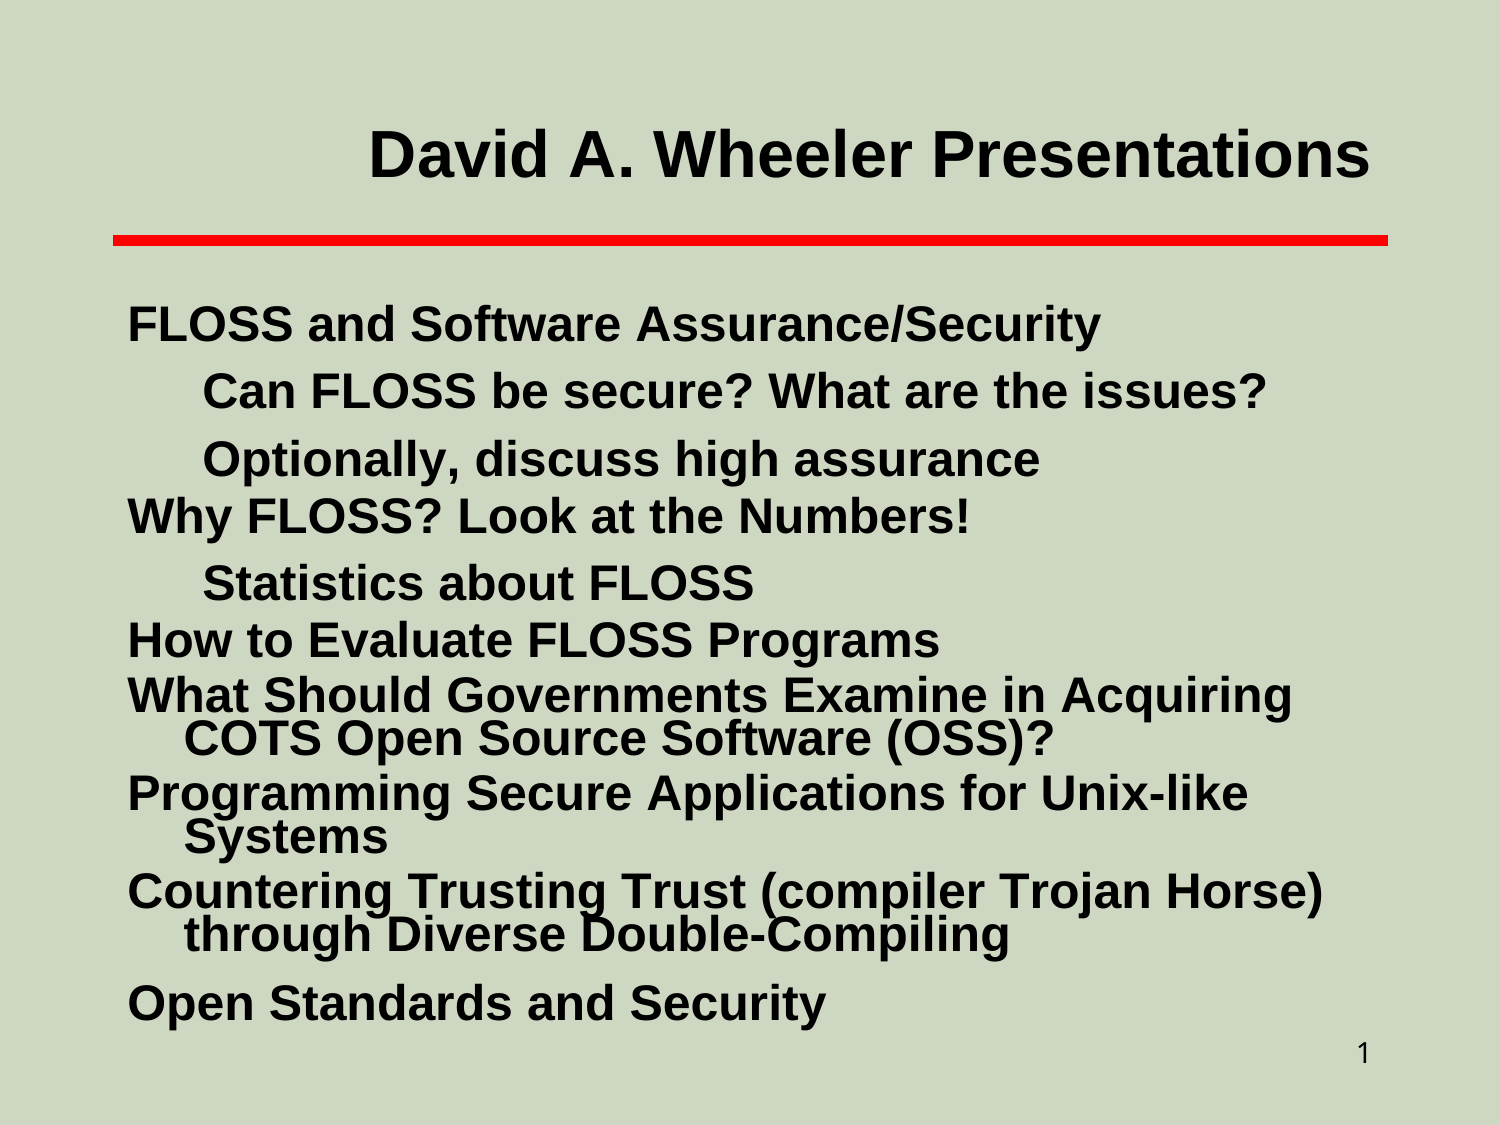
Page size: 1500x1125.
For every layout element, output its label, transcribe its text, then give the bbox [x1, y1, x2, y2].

title David A. Wheeler Presentations [216, 85, 1388, 224]
list FLOSS and Software Assurance/Security Can FLOSS be secure? What are the issues? Optionally, discuss high assurance Why FLOSS? Look at the Numbers! Statistics about FLOSS How to Evaluate FLOSS Programs What Should Governments Examine in Acquiring COTS Open Source Software (OSS)? Programming Secure Applications for Unix-like Systems Countering Trusting Trust (compiler Trojan Horse) through Diverse Double-Compiling Open Standards and Security [112, 299, 1388, 1052]
